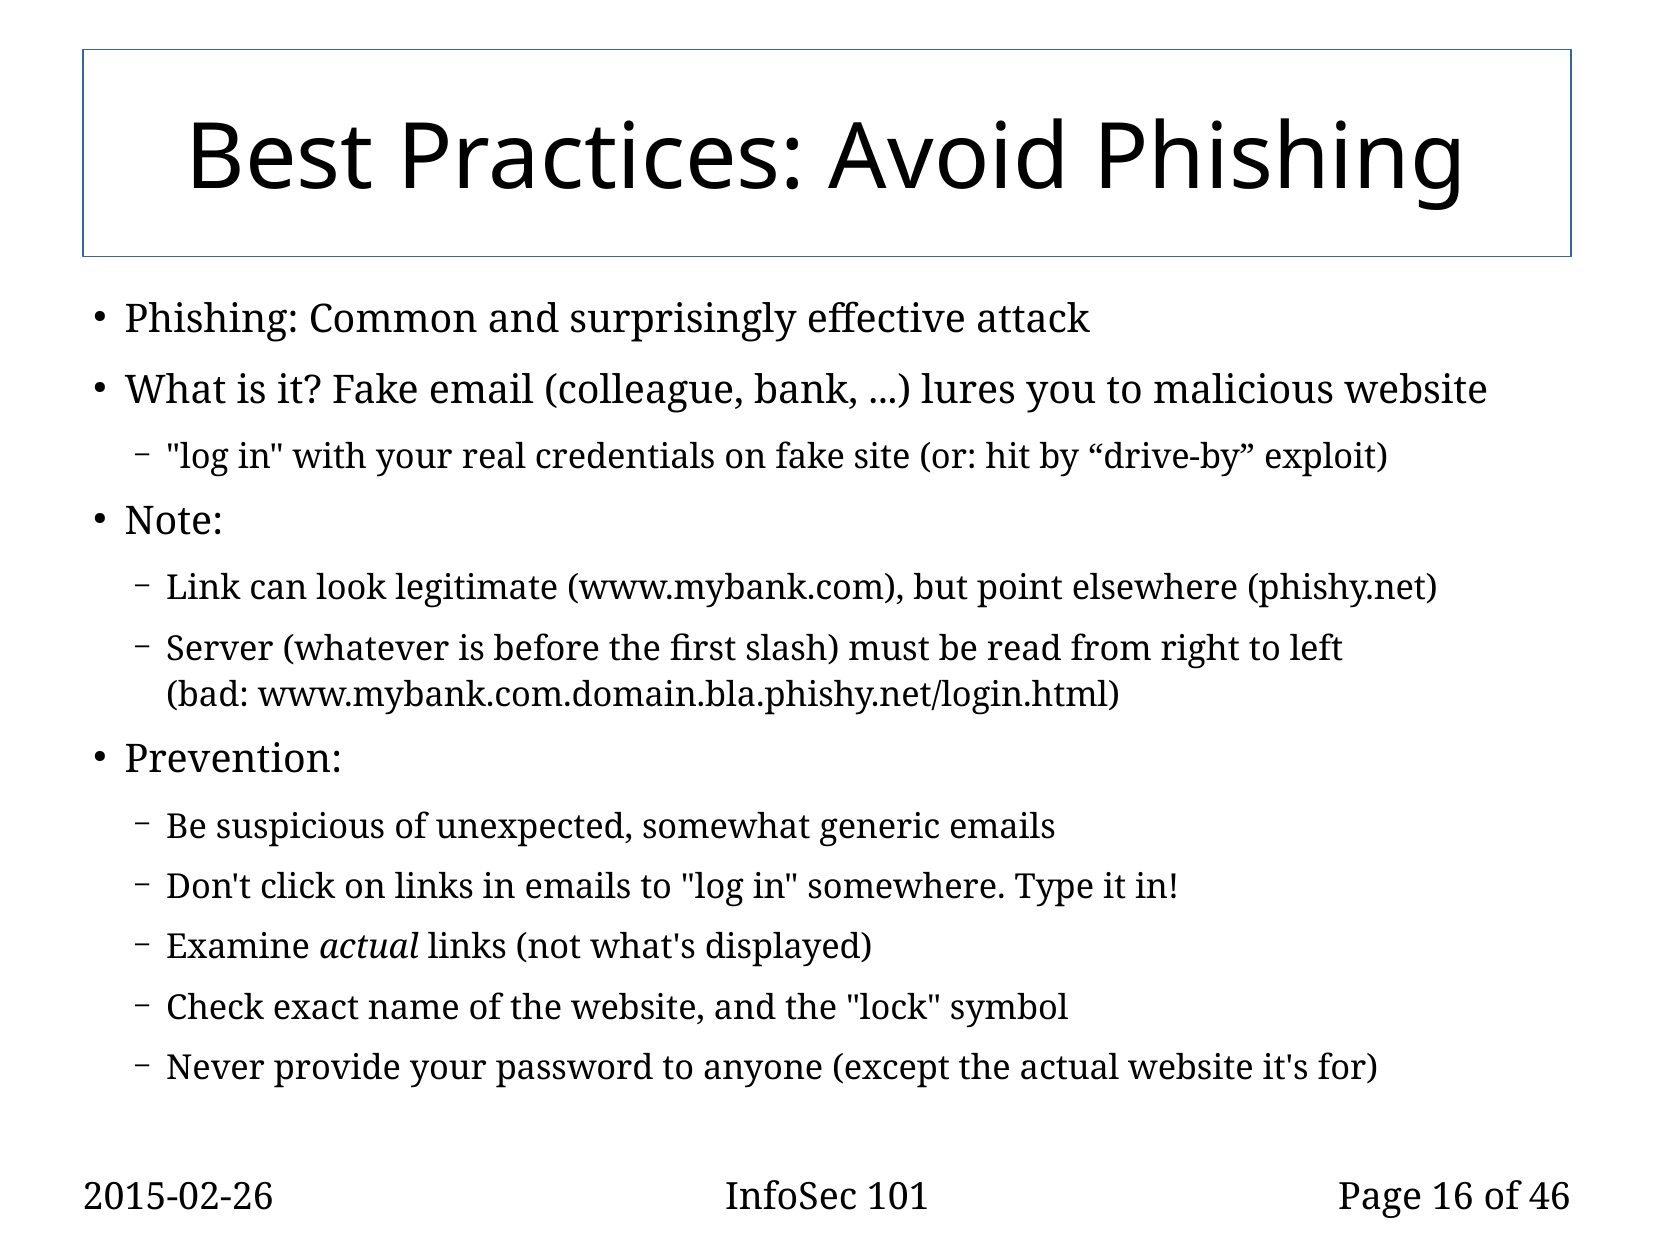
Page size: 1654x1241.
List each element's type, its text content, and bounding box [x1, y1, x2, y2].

list Phishing: Common and surprisingly effective attack What is it? Fake email (colleague, bank, ...) lures you to malicious website "log in" with your real credentials on fake site (or: hit by “drive-by” exploit) Note: Link can look legitimate (www.mybank.com), but point elsewhere (phishy.net) Server (whatever is before the first slash) must be read from right to left (bad: www.mybank.com.domain.bla.phishy.net/login.html) Prevention: Be suspicious of unexpected, somewhat generic emails Don't click on links in emails to "log in" somewhere. Type it in! Examine actual links (not what's displayed) Check exact name of the website, and the "lock" symbol Never provide your password to anyone (except the actual website it's for) [82, 290, 1571, 1096]
title Best Practices: Avoid Phishing [82, 49, 1571, 257]
